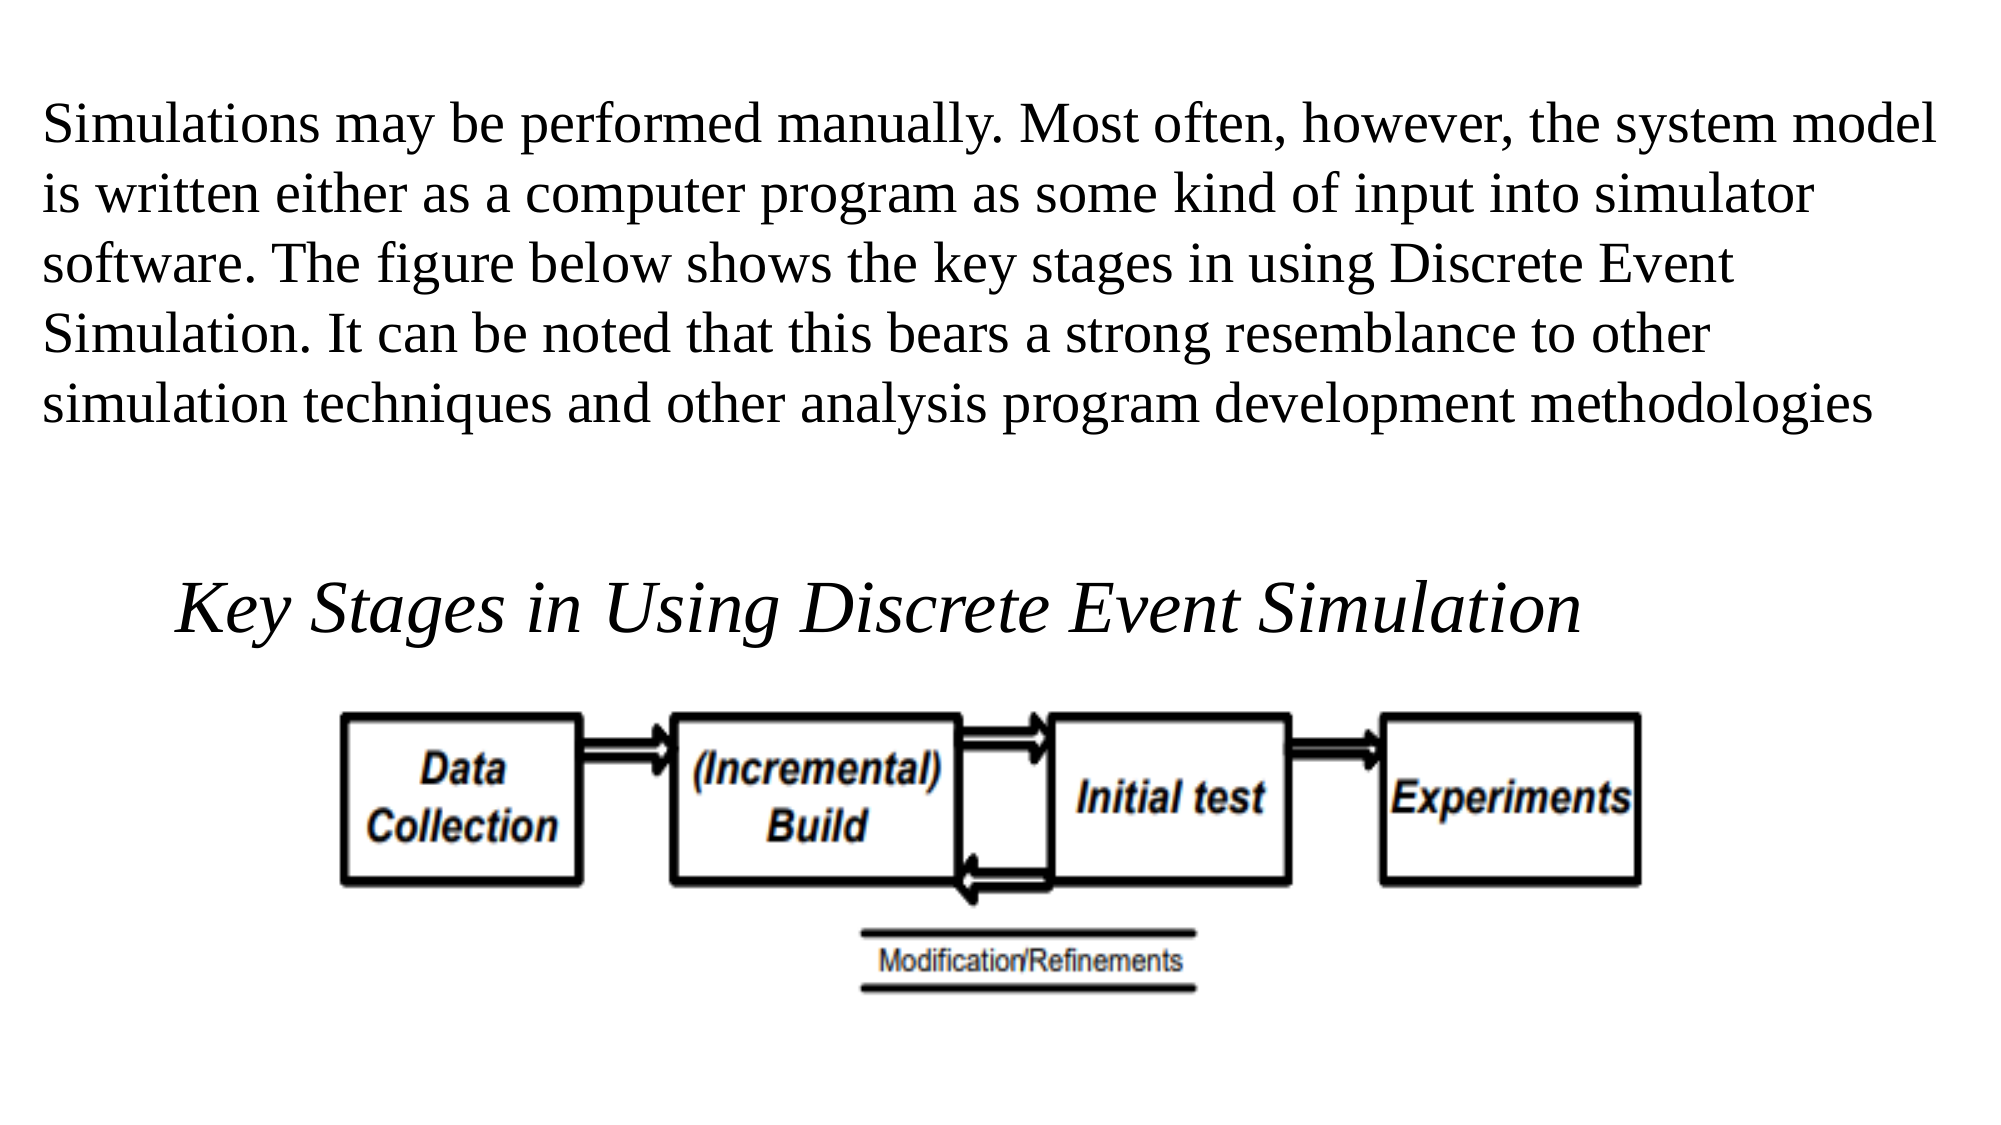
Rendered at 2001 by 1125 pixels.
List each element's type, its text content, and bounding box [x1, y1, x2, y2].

text_box Simulations may be performed manually. Most often, however, the system model is written either as a computer program as some kind of input into simulator software. The figure below shows the key stages in using Discrete Event Simulation. It can be noted that this bears a strong resemblance to other simulation techniques and other analysis program development methodologies [27, 77, 1982, 442]
text_box Key Stages in Using Discrete Event Simulation [161, 550, 1849, 655]
picture [333, 695, 1659, 1019]
